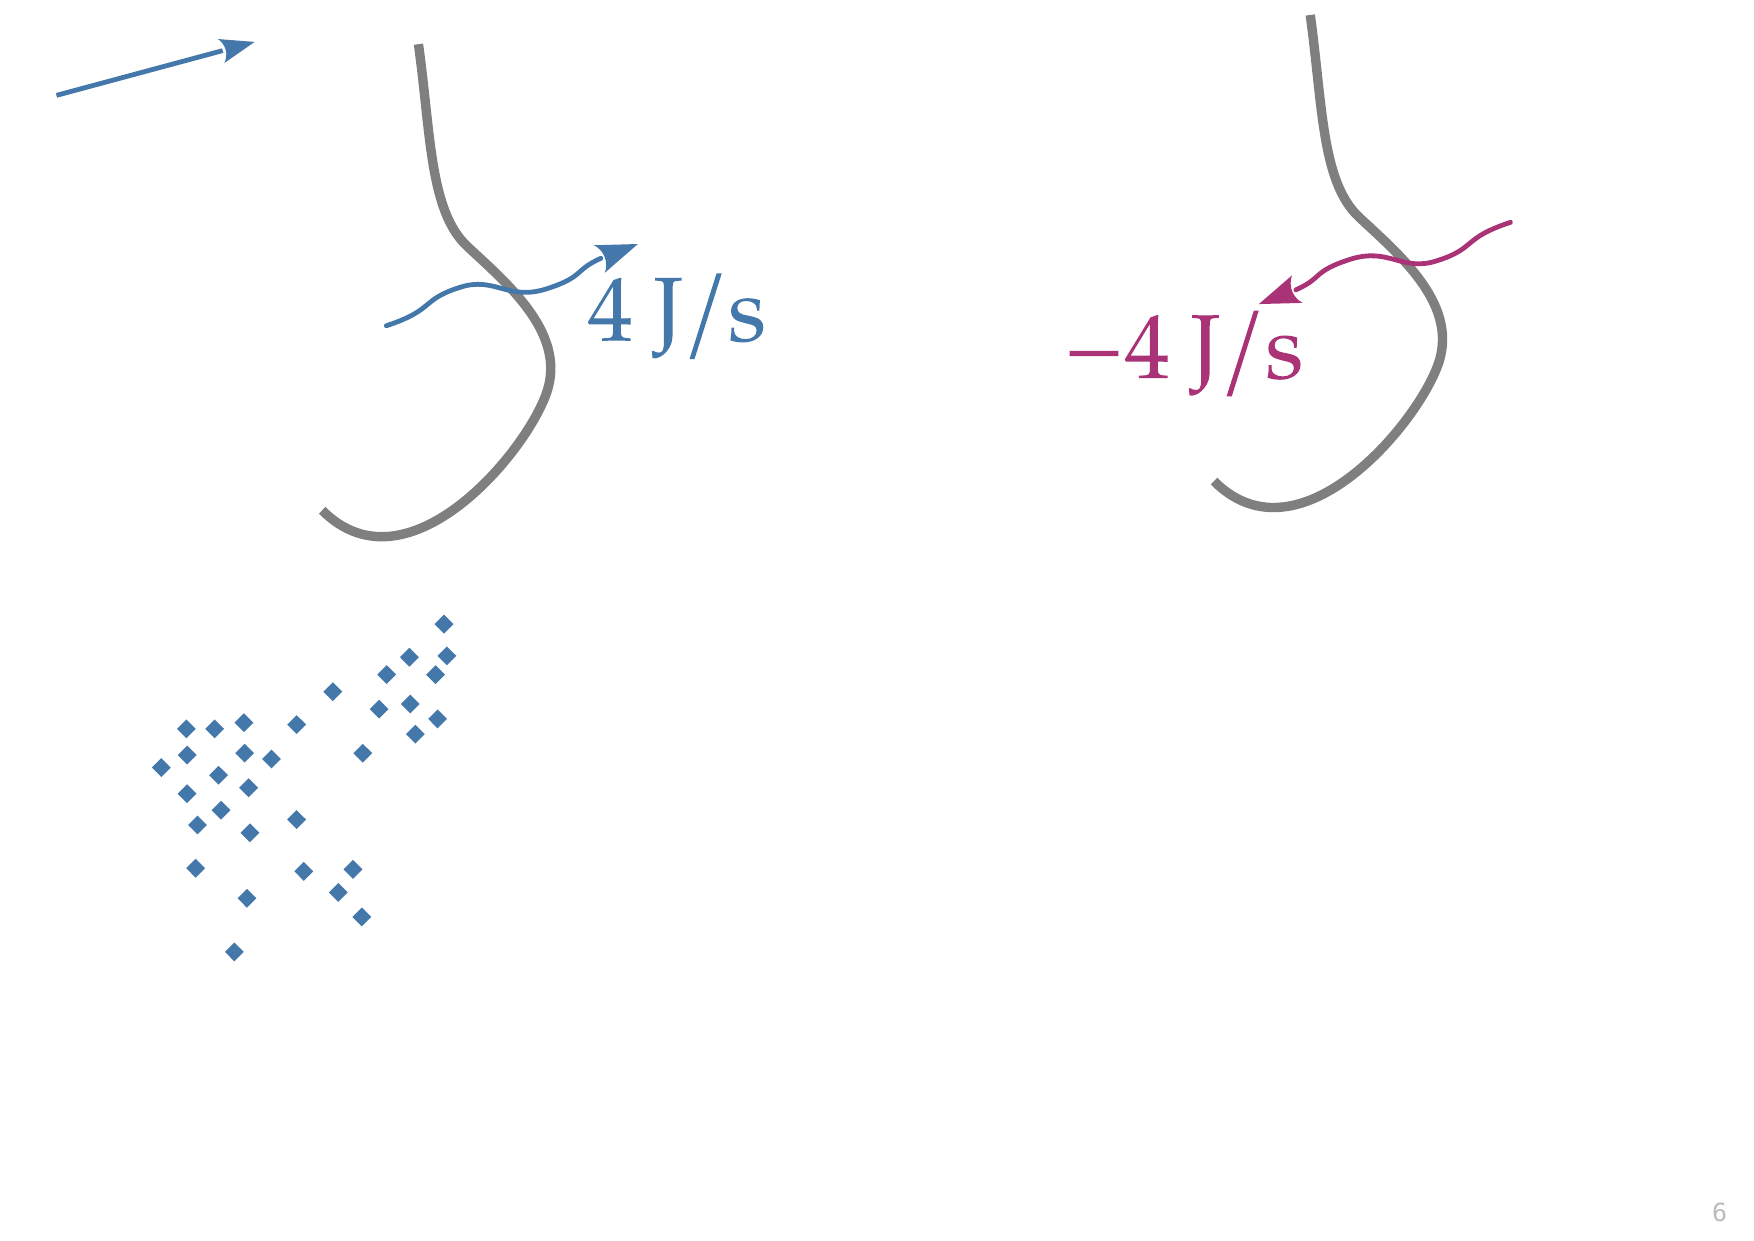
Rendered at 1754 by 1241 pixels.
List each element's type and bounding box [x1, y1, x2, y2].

text_box [377, 665, 397, 685]
text_box [328, 882, 348, 902]
text_box [262, 749, 281, 769]
text_box [294, 861, 314, 881]
text_box [224, 942, 244, 962]
text_box [651, 277, 682, 359]
text_box [428, 709, 448, 729]
text_box [405, 724, 425, 744]
text_box [237, 888, 257, 908]
text_box [1124, 315, 1168, 379]
text_box [177, 784, 197, 804]
text_box [239, 778, 259, 798]
text_box [176, 719, 196, 739]
text_box [1069, 350, 1119, 357]
text_box [209, 765, 228, 785]
text_box [587, 277, 631, 341]
text_box [426, 665, 445, 685]
text_box [369, 699, 389, 719]
text_box [1267, 335, 1301, 380]
text_box [287, 810, 307, 829]
text_box [353, 743, 373, 763]
text_box [1188, 315, 1219, 396]
text_box [186, 858, 206, 878]
text_box [234, 713, 254, 733]
text_box [287, 715, 307, 734]
text_box [400, 694, 420, 714]
text_box [323, 682, 343, 702]
text_box [177, 745, 197, 765]
text_box [689, 273, 722, 360]
text_box [240, 823, 260, 843]
text_box [399, 647, 419, 667]
text_box [352, 907, 372, 927]
text_box [730, 298, 764, 343]
text_box [211, 800, 231, 820]
text_box [205, 719, 225, 739]
text_box [1226, 310, 1259, 397]
text_box [437, 646, 457, 666]
text_box [188, 815, 207, 835]
text_box [151, 758, 171, 777]
text_box [235, 743, 255, 763]
text_box [434, 614, 454, 634]
text_box [343, 859, 363, 879]
